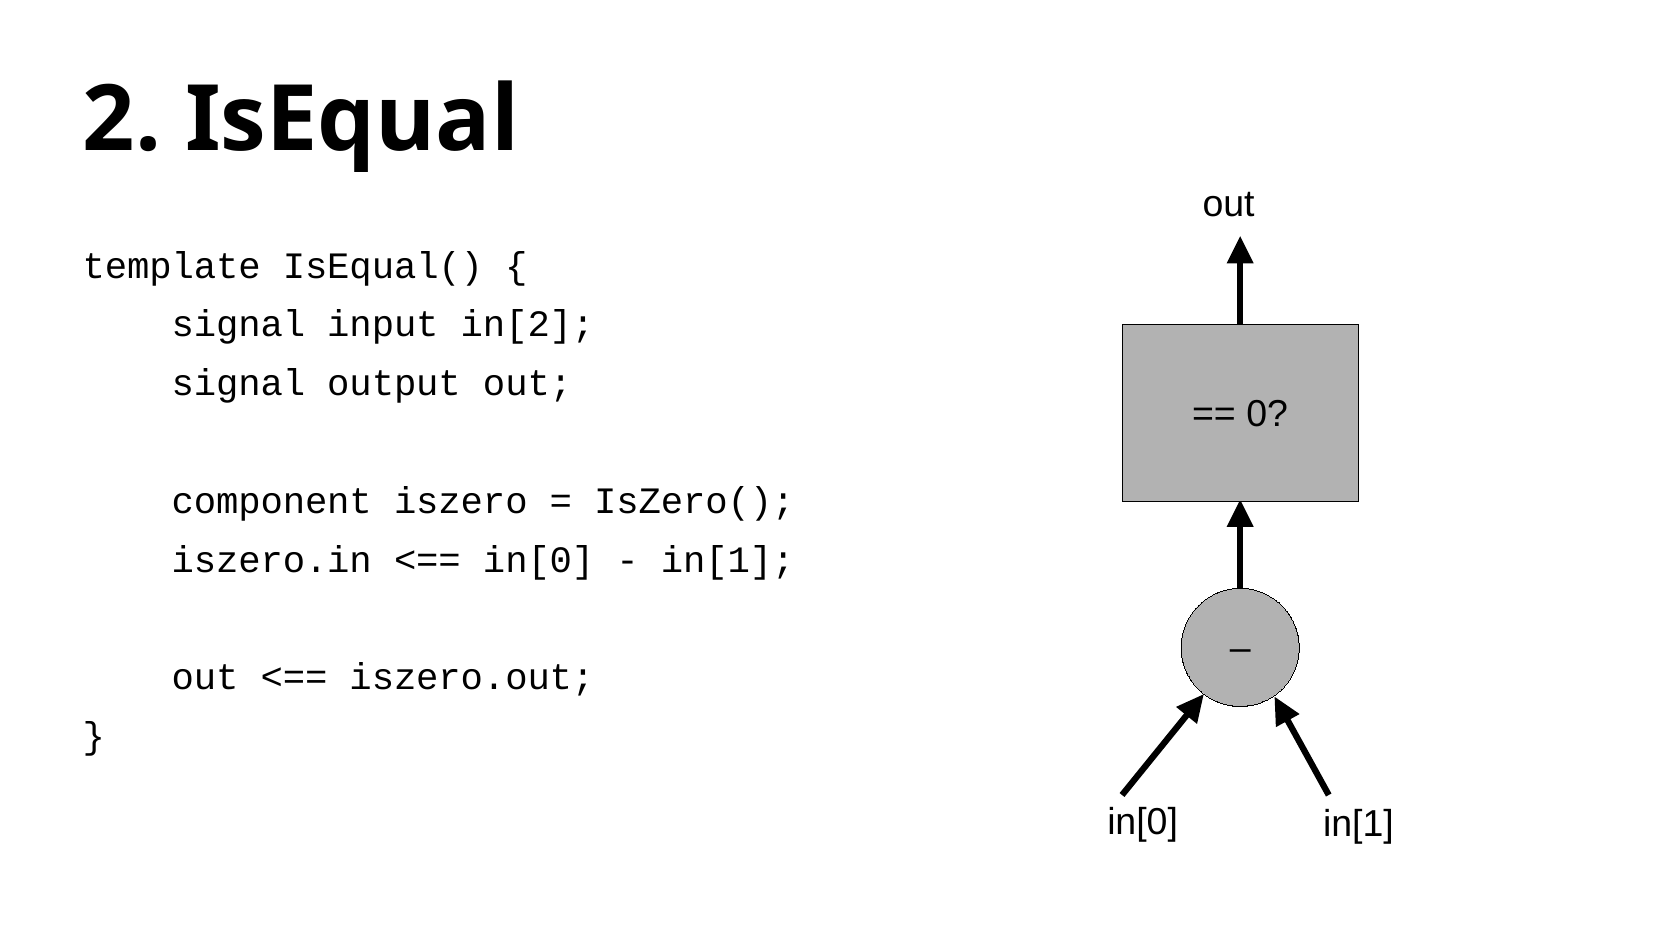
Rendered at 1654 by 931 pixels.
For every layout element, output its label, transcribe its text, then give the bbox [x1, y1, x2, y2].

text_box in[1] [1308, 795, 1409, 852]
text_box out [1188, 174, 1270, 232]
title 2. IsEqual [82, 37, 1571, 193]
text_box in[0] [1092, 792, 1193, 850]
list template IsEqual() { signal input in[2]; signal output out; component iszero = IsZero(); iszero.in <== in[0] - in[1]; out <== iszero.out; } [82, 247, 975, 768]
text_box == 0? [1122, 324, 1359, 502]
text_box – [1181, 588, 1300, 707]
